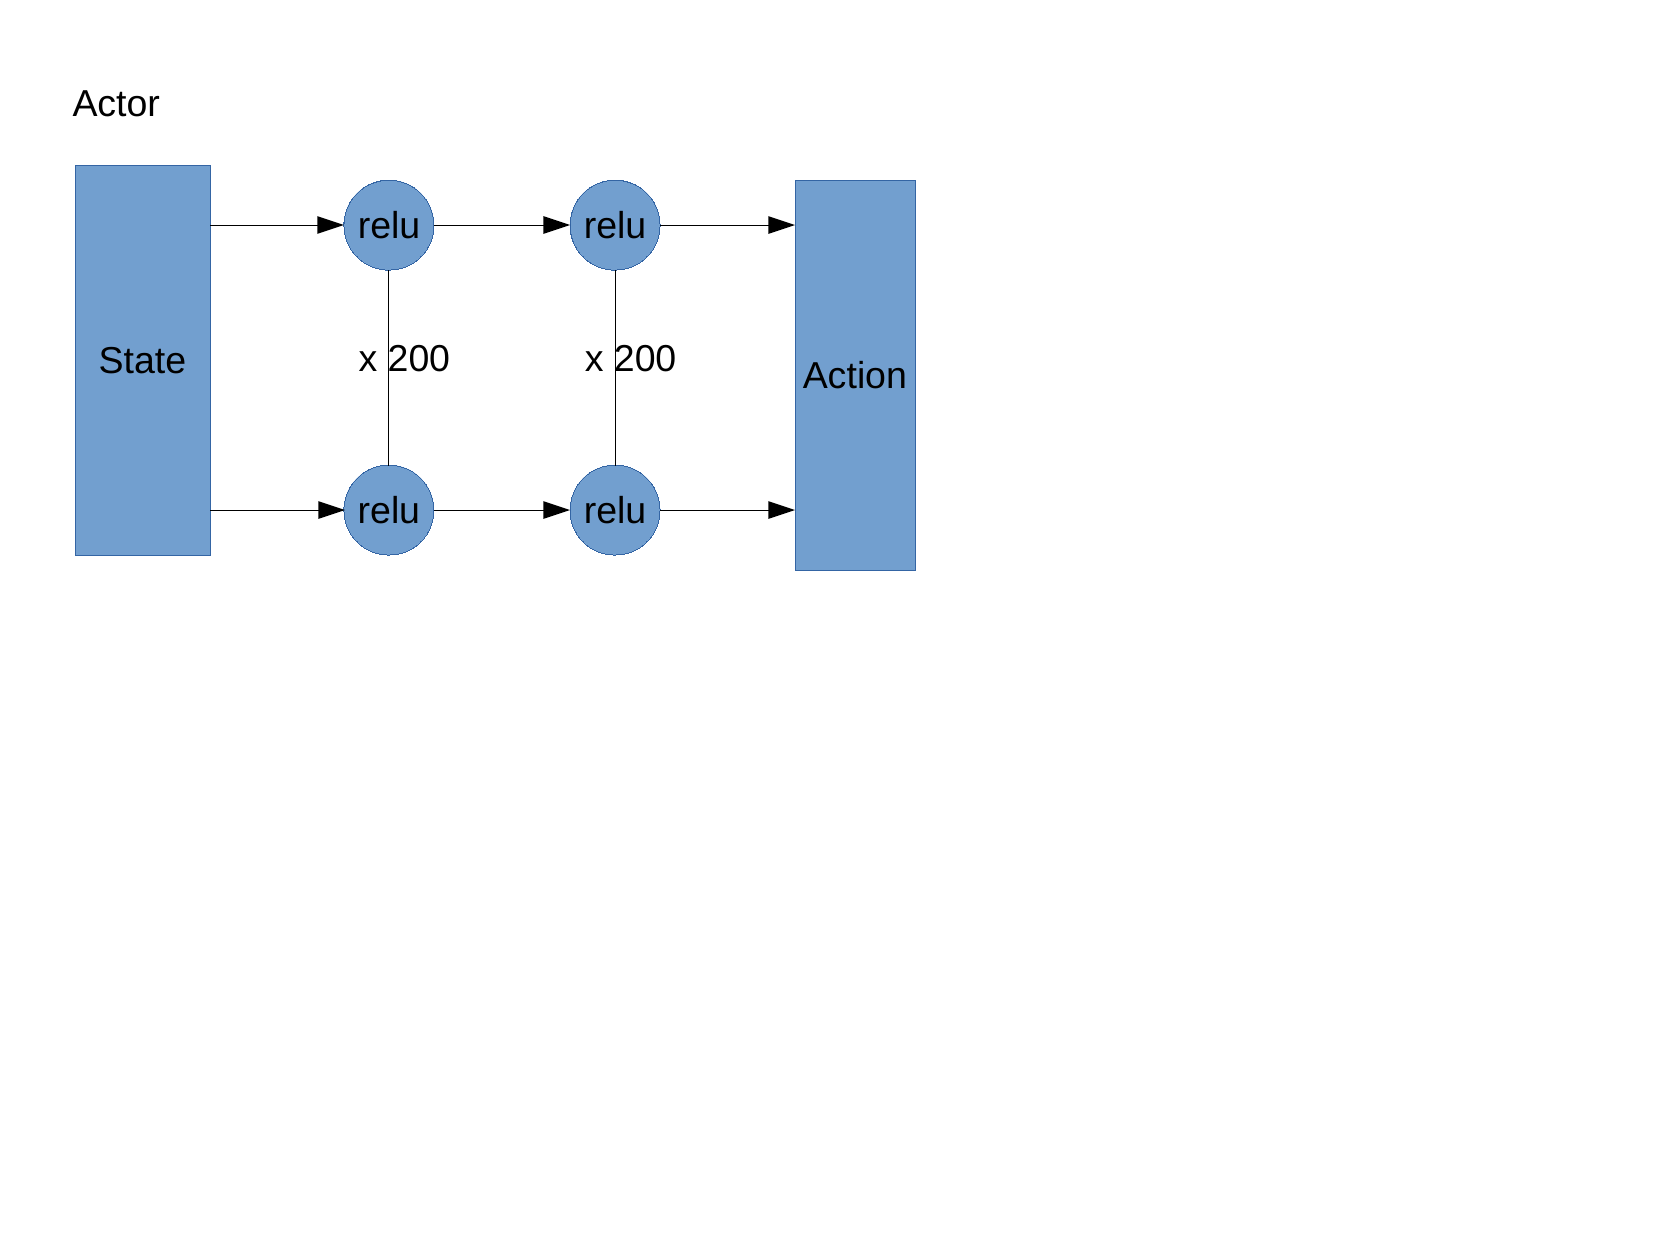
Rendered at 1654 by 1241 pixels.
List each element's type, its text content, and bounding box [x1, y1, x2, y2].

text_box relu [570, 180, 661, 271]
text_box x 200 [570, 330, 692, 387]
text_box x 200 [343, 330, 466, 387]
text_box relu [570, 465, 661, 556]
text_box State [75, 165, 211, 556]
text_box relu [343, 465, 434, 556]
text_box Action [795, 180, 916, 571]
text_box relu [343, 180, 434, 271]
text_box Actor [57, 75, 175, 132]
